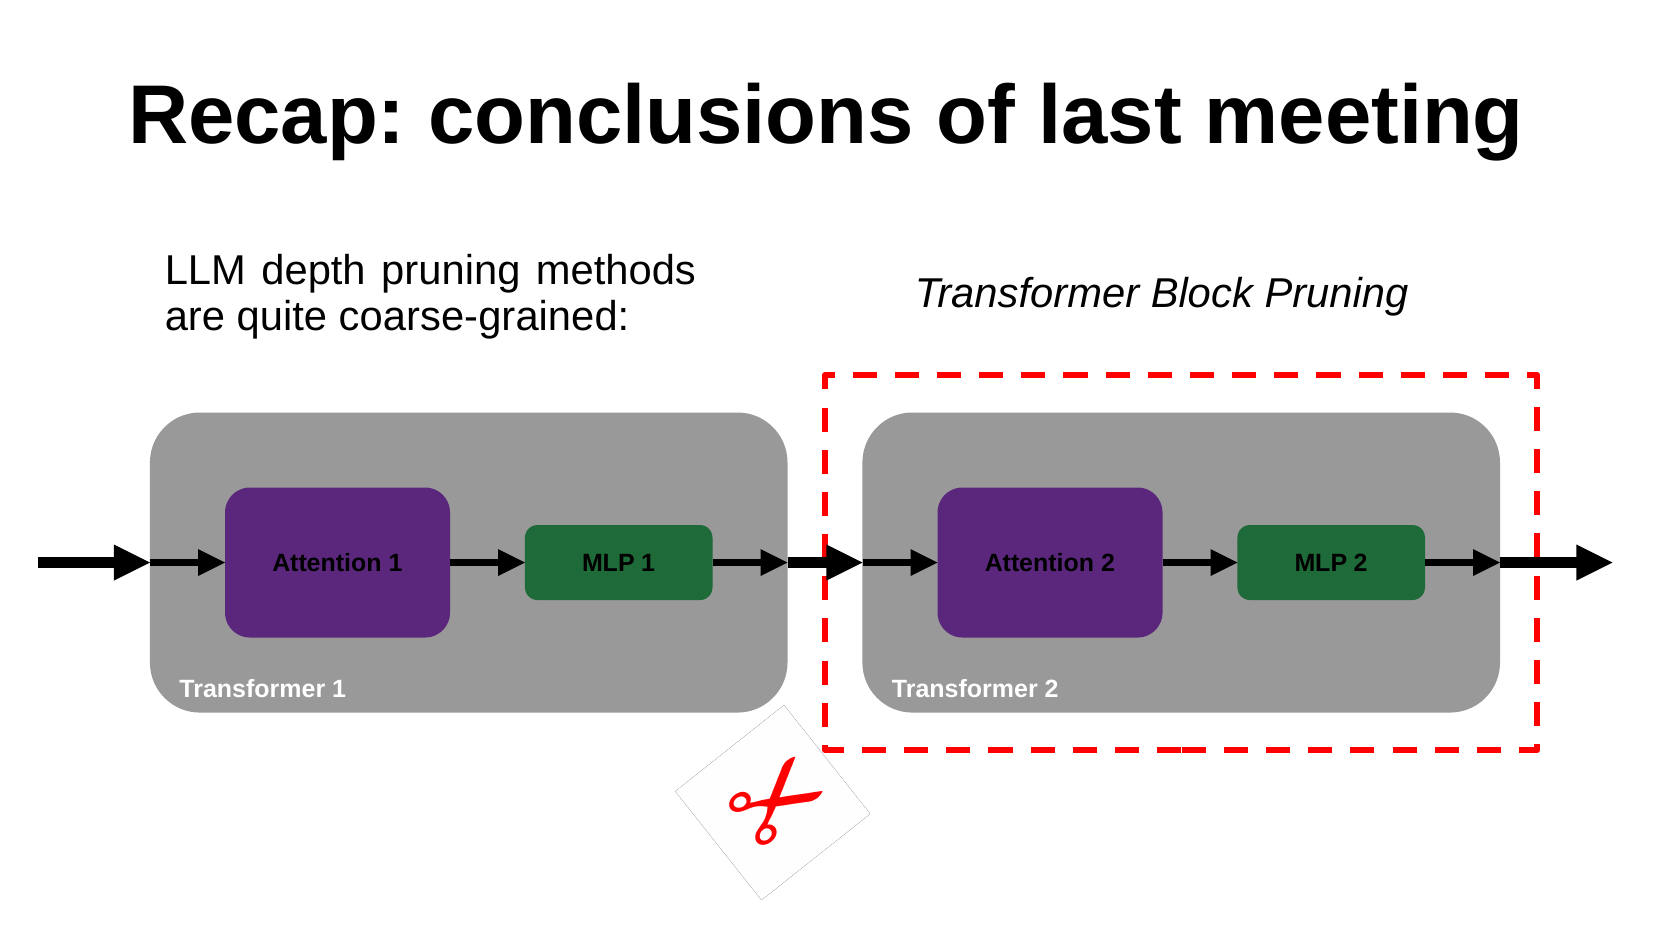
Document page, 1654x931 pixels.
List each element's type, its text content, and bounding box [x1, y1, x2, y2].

text_box Transformer 2 [862, 412, 1501, 562]
text_box Transformer 1 [149, 412, 788, 562]
text_box Transformer 1 [149, 563, 788, 713]
text_box Attention 2 [937, 487, 1163, 638]
title Recap: conclusions of last meeting [82, 37, 1571, 193]
text_box MLP 1 [524, 525, 713, 601]
text_box MLP 2 [1237, 525, 1426, 601]
picture [675, 706, 870, 901]
text_box Attention 1 [225, 487, 451, 638]
text_box Transformer 2 [862, 563, 1501, 713]
text_box Transformer Block Pruning [900, 262, 1426, 361]
text_box LLM depth pruning methods are quite coarse-grained: [150, 239, 751, 338]
